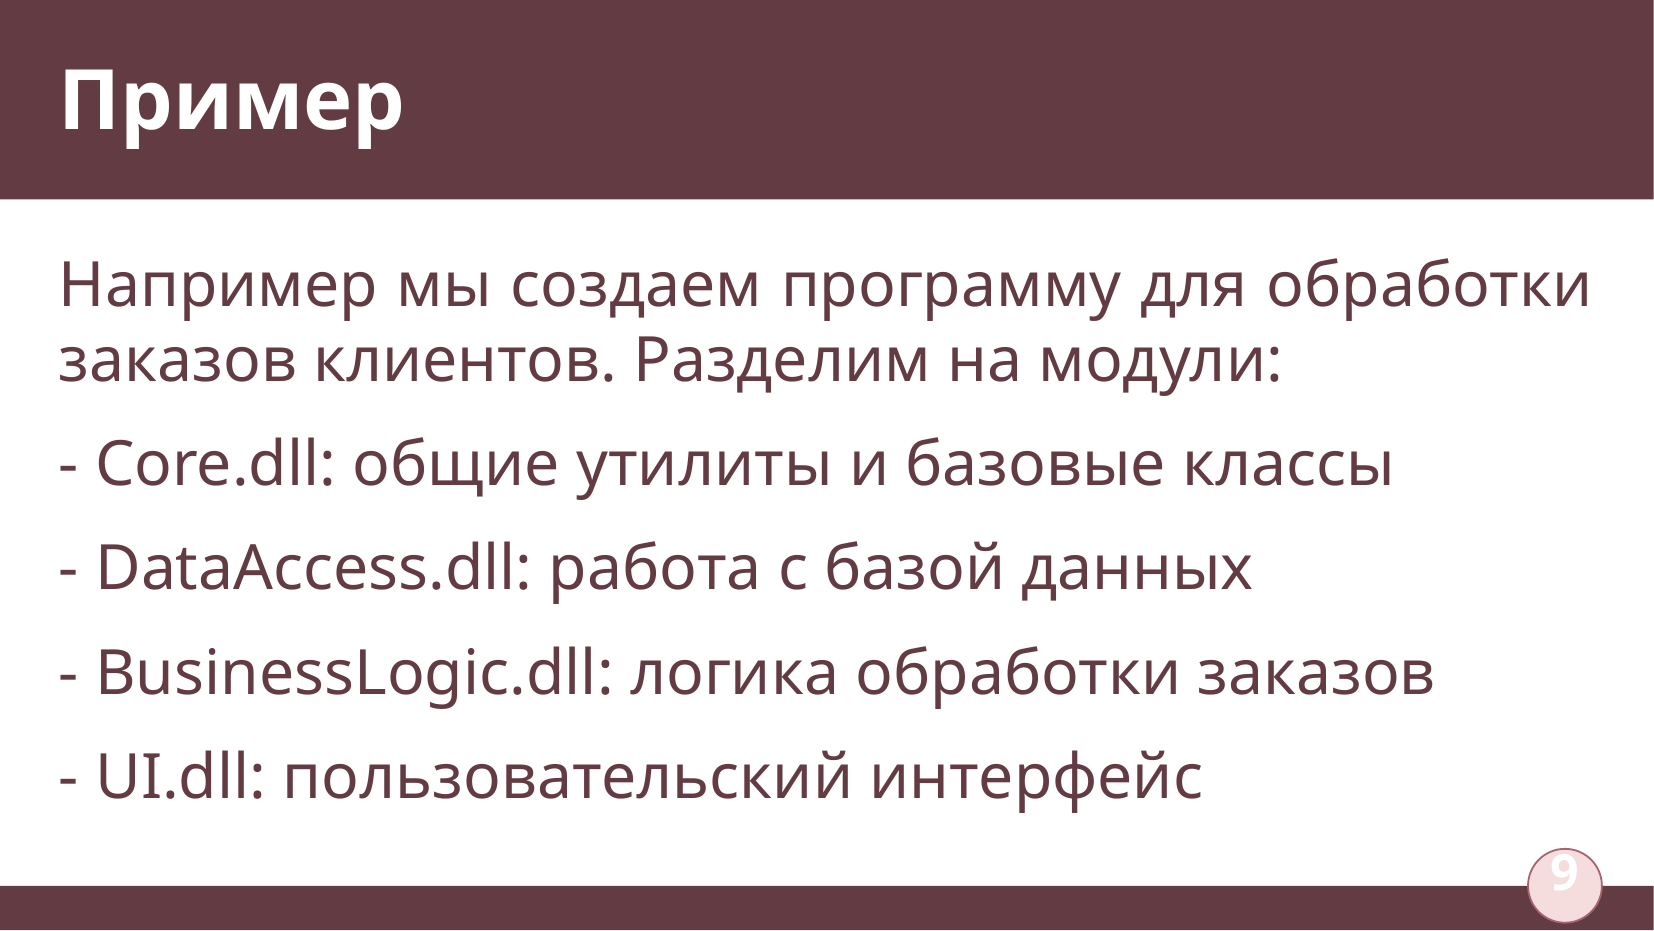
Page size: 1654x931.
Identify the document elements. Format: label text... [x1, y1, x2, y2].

title Пример [59, 37, 1595, 155]
list Например мы создаем программу для обработки заказов клиентов. Разделим на модули: - Core.dll: общие утилиты и базовые классы - DataAccess.dll: работа с базой данных - BusinessLogic.dll: логика обработки заказов - UI.dll: пользовательский интерфейс [59, 243, 1595, 812]
